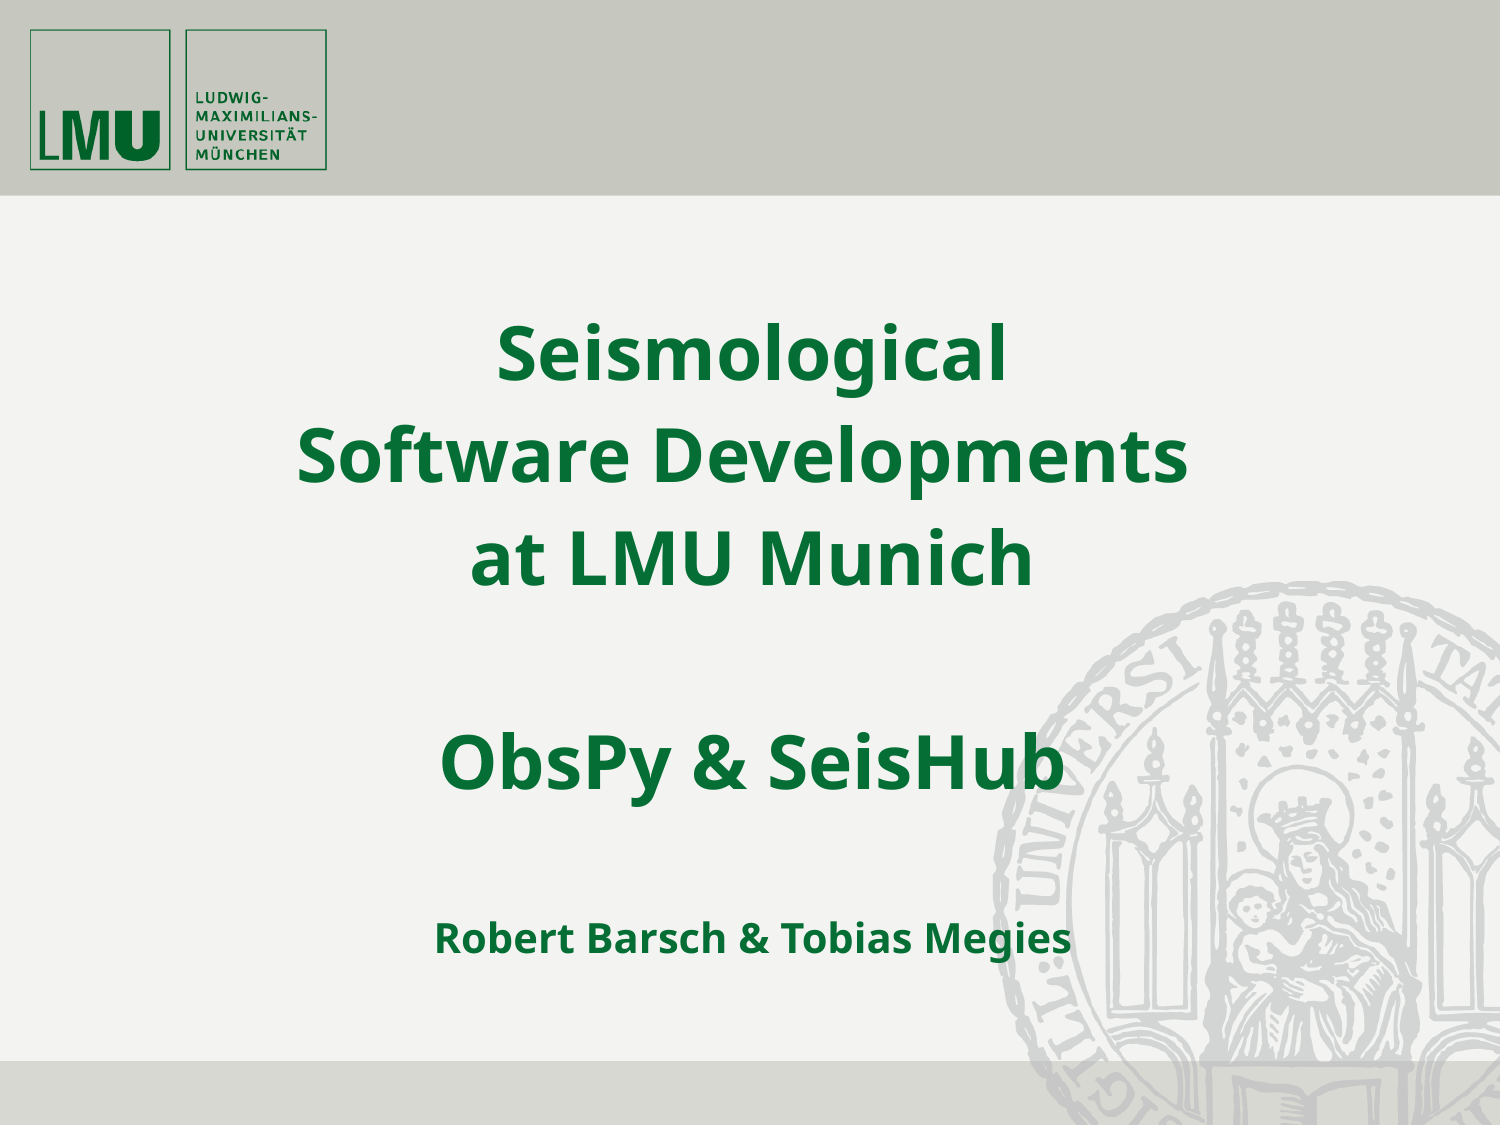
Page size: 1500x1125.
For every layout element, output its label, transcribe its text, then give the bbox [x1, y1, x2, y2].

subtitle Robert Barsch & Tobias Megies [88, 900, 1418, 975]
title Seismological Software Developments at LMU Munich ObsPy & SeisHub [88, 183, 1418, 827]
picture [0, 0, 1500, 1125]
